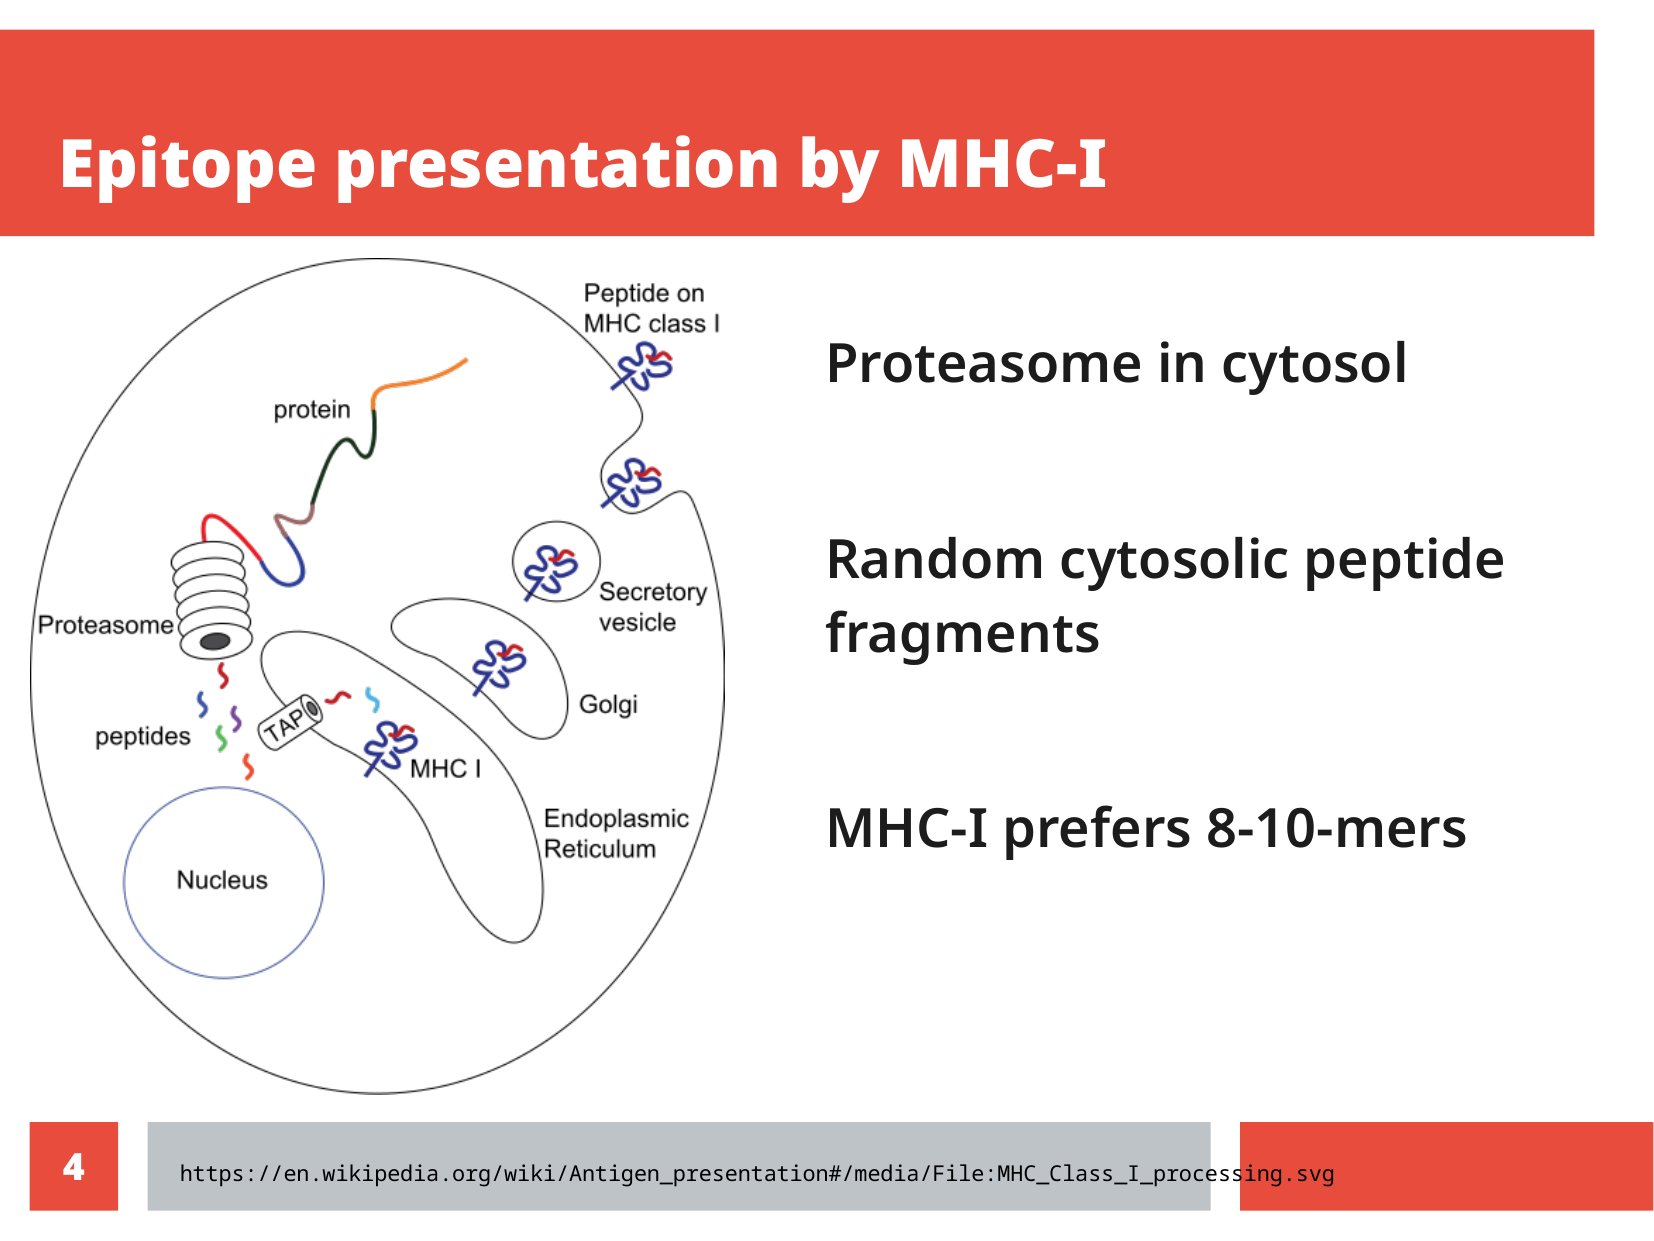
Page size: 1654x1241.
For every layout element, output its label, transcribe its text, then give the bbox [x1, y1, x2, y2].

title Epitope presentation by MHC-I [59, 59, 1595, 207]
picture [30, 258, 725, 1096]
text_box https://en.wikipedia.org/wiki/Antigen_presentation#/media/File:MHC_Class_I_processing.svg [165, 1150, 1174, 1188]
list Proteasome in cytosol Random cytosolic peptide fragments MHC-I prefers 8-10-mers [825, 324, 1565, 1093]
